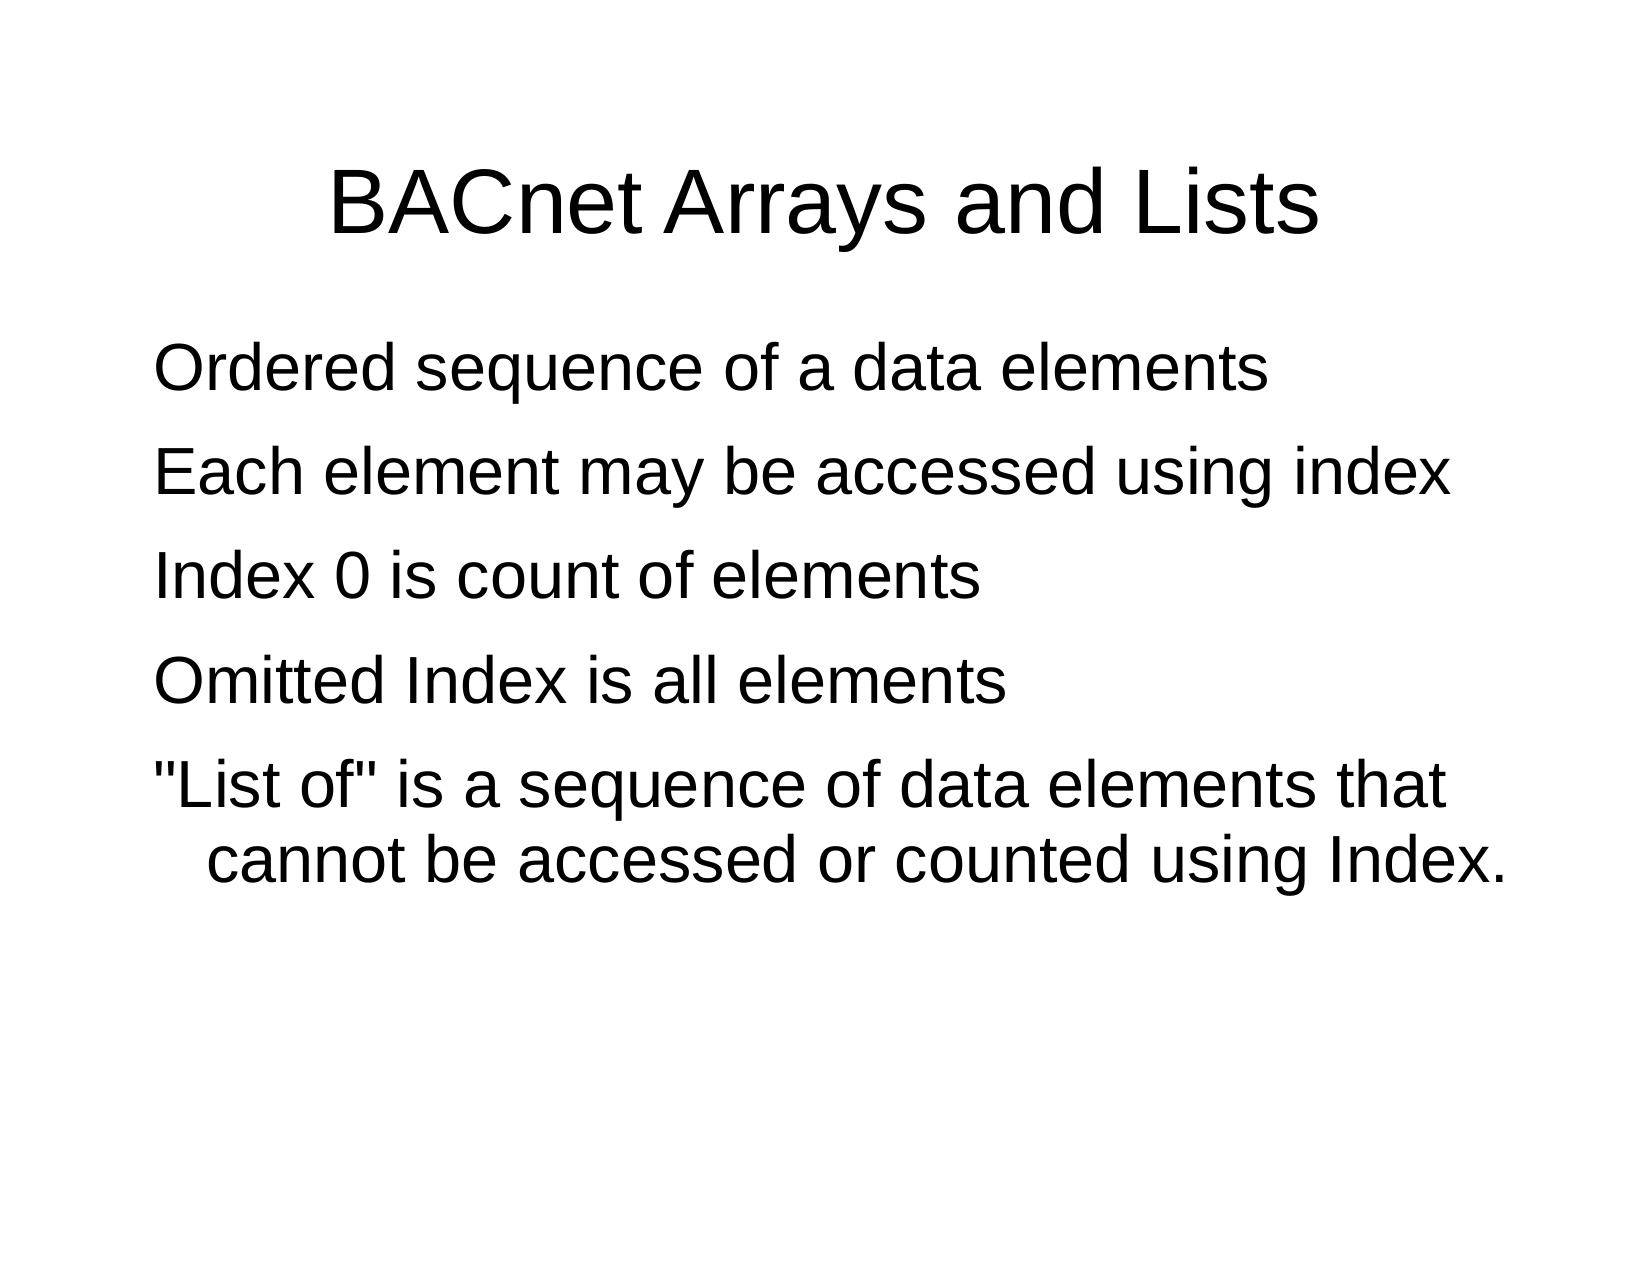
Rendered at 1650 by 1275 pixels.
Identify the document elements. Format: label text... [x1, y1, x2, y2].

title BACnet Arrays and Lists [135, 105, 1515, 299]
list Ordered sequence of a data elements Each element may be accessed using index Index 0 is count of elements Omitted Index is all elements "List of" is a sequence of data elements that cannot be accessed or counted using Index. [135, 329, 1515, 1094]
